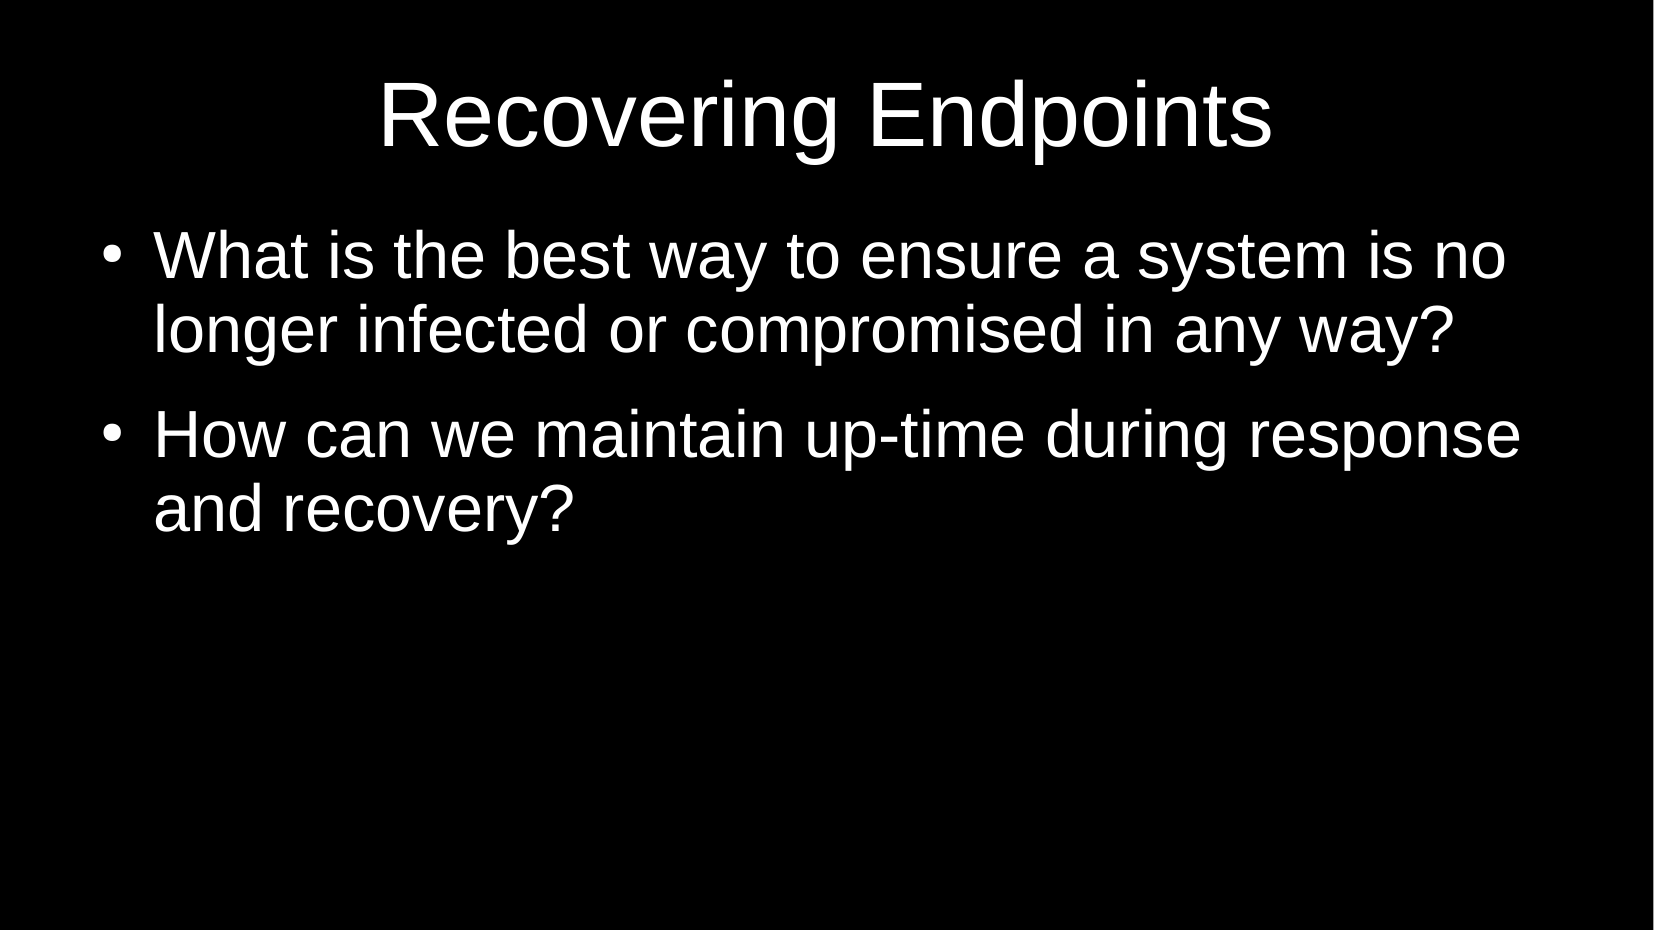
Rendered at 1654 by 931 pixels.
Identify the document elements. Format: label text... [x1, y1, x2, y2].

list What is the best way to ensure a system is no longer infected or compromised in any way? How can we maintain up-time during response and recovery? [82, 217, 1571, 758]
title Recovering Endpoints [82, 37, 1571, 193]
